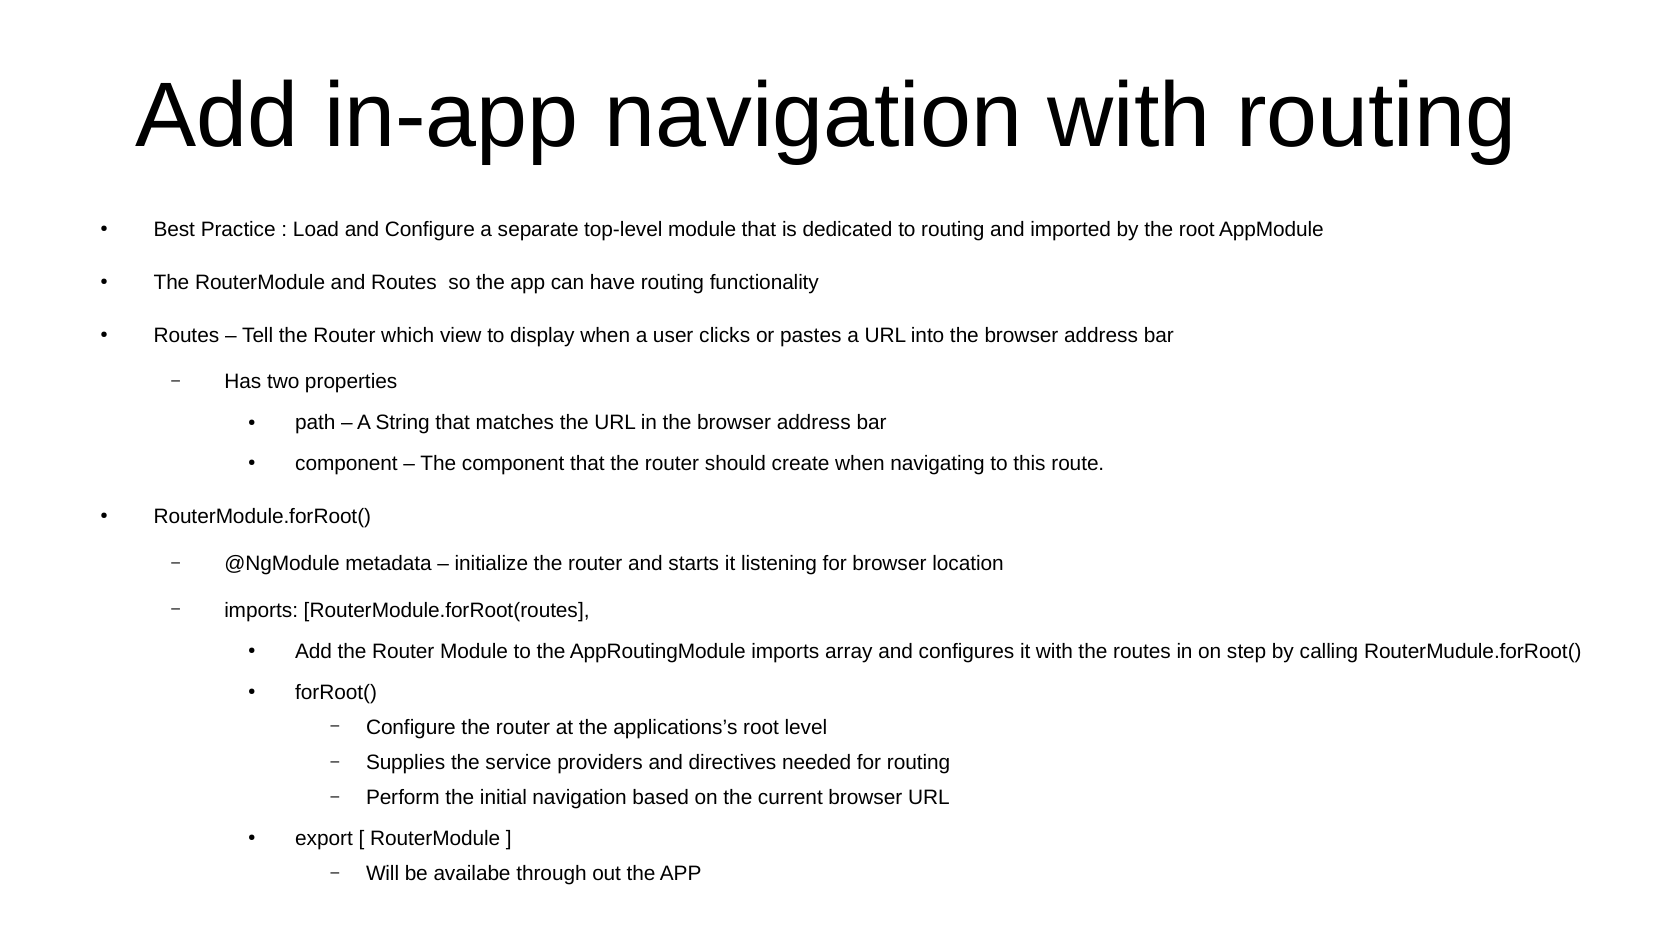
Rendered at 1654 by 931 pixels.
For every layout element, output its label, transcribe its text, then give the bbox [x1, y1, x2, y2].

title Add in-app navigation with routing [82, 37, 1571, 193]
list Best Practice : Load and Configure a separate top-level module that is dedicated to routing and imported by the root AppModule The RouterModule and Routes so the app can have routing functionality Routes – Tell the Router which view to display when a user clicks or pastes a URL into the browser address bar Has two properties path – A String that matches the URL in the browser address bar component – The component that the router should create when navigating to this route. RouterModule.forRoot() @NgModule metadata – initialize the router and starts it listening for browser location imports: [RouterModule.forRoot(routes], Add the Router Module to the AppRoutingModule imports array and configures it with the routes in on step by calling RouterMudule.forRoot() forRoot() Configure the router at the applications’s root level Supplies the service providers and directives needed for routing Perform the initial navigation based on the current browser URL export [ RouterModule ] Will be availabe through out the APP [82, 217, 1636, 901]
